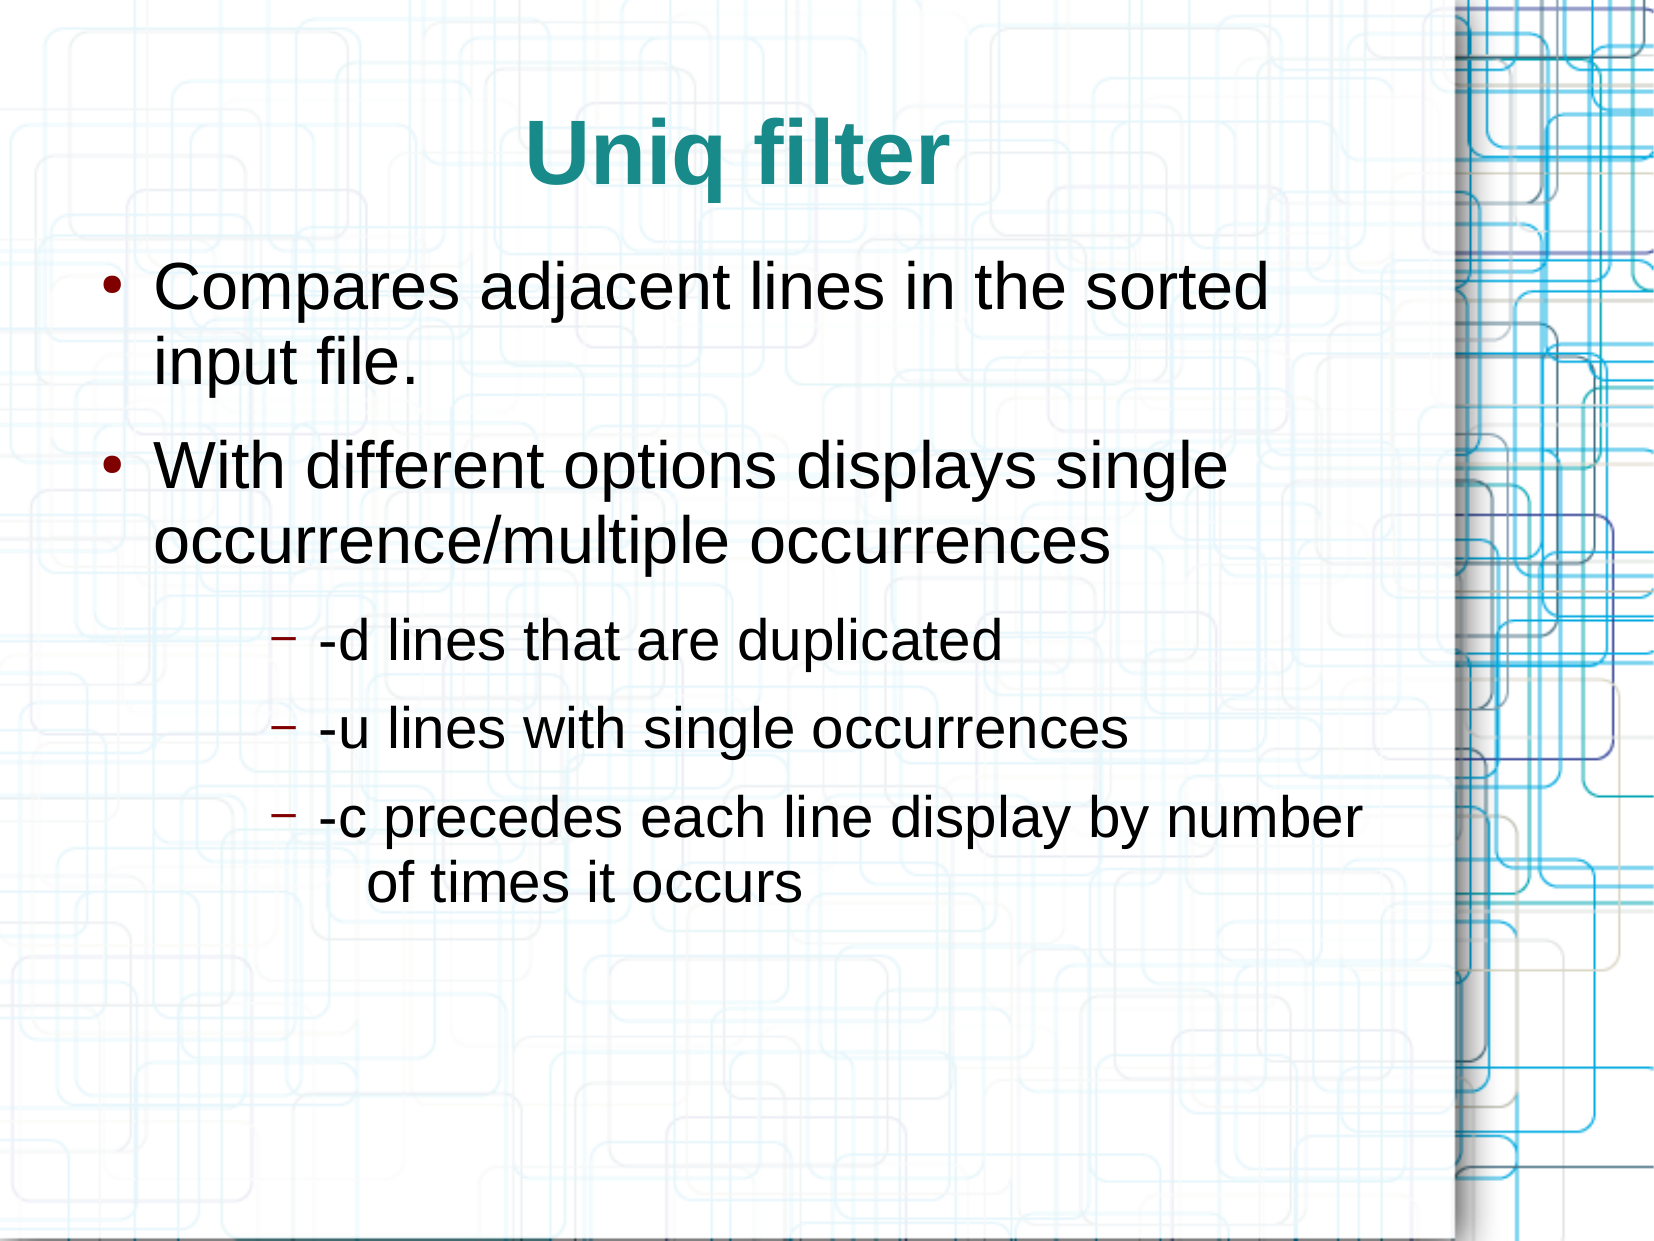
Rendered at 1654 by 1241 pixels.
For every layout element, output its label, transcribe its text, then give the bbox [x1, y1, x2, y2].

title Uniq filter [59, 56, 1418, 250]
picture [0, 0, 1654, 1241]
list Compares adjacent lines in the sorted input file. With different options displays single occurrence/multiple occurrences -d lines that are duplicated -u lines with single occurrences -c precedes each line display by number of times it occurs [82, 249, 1418, 1054]
